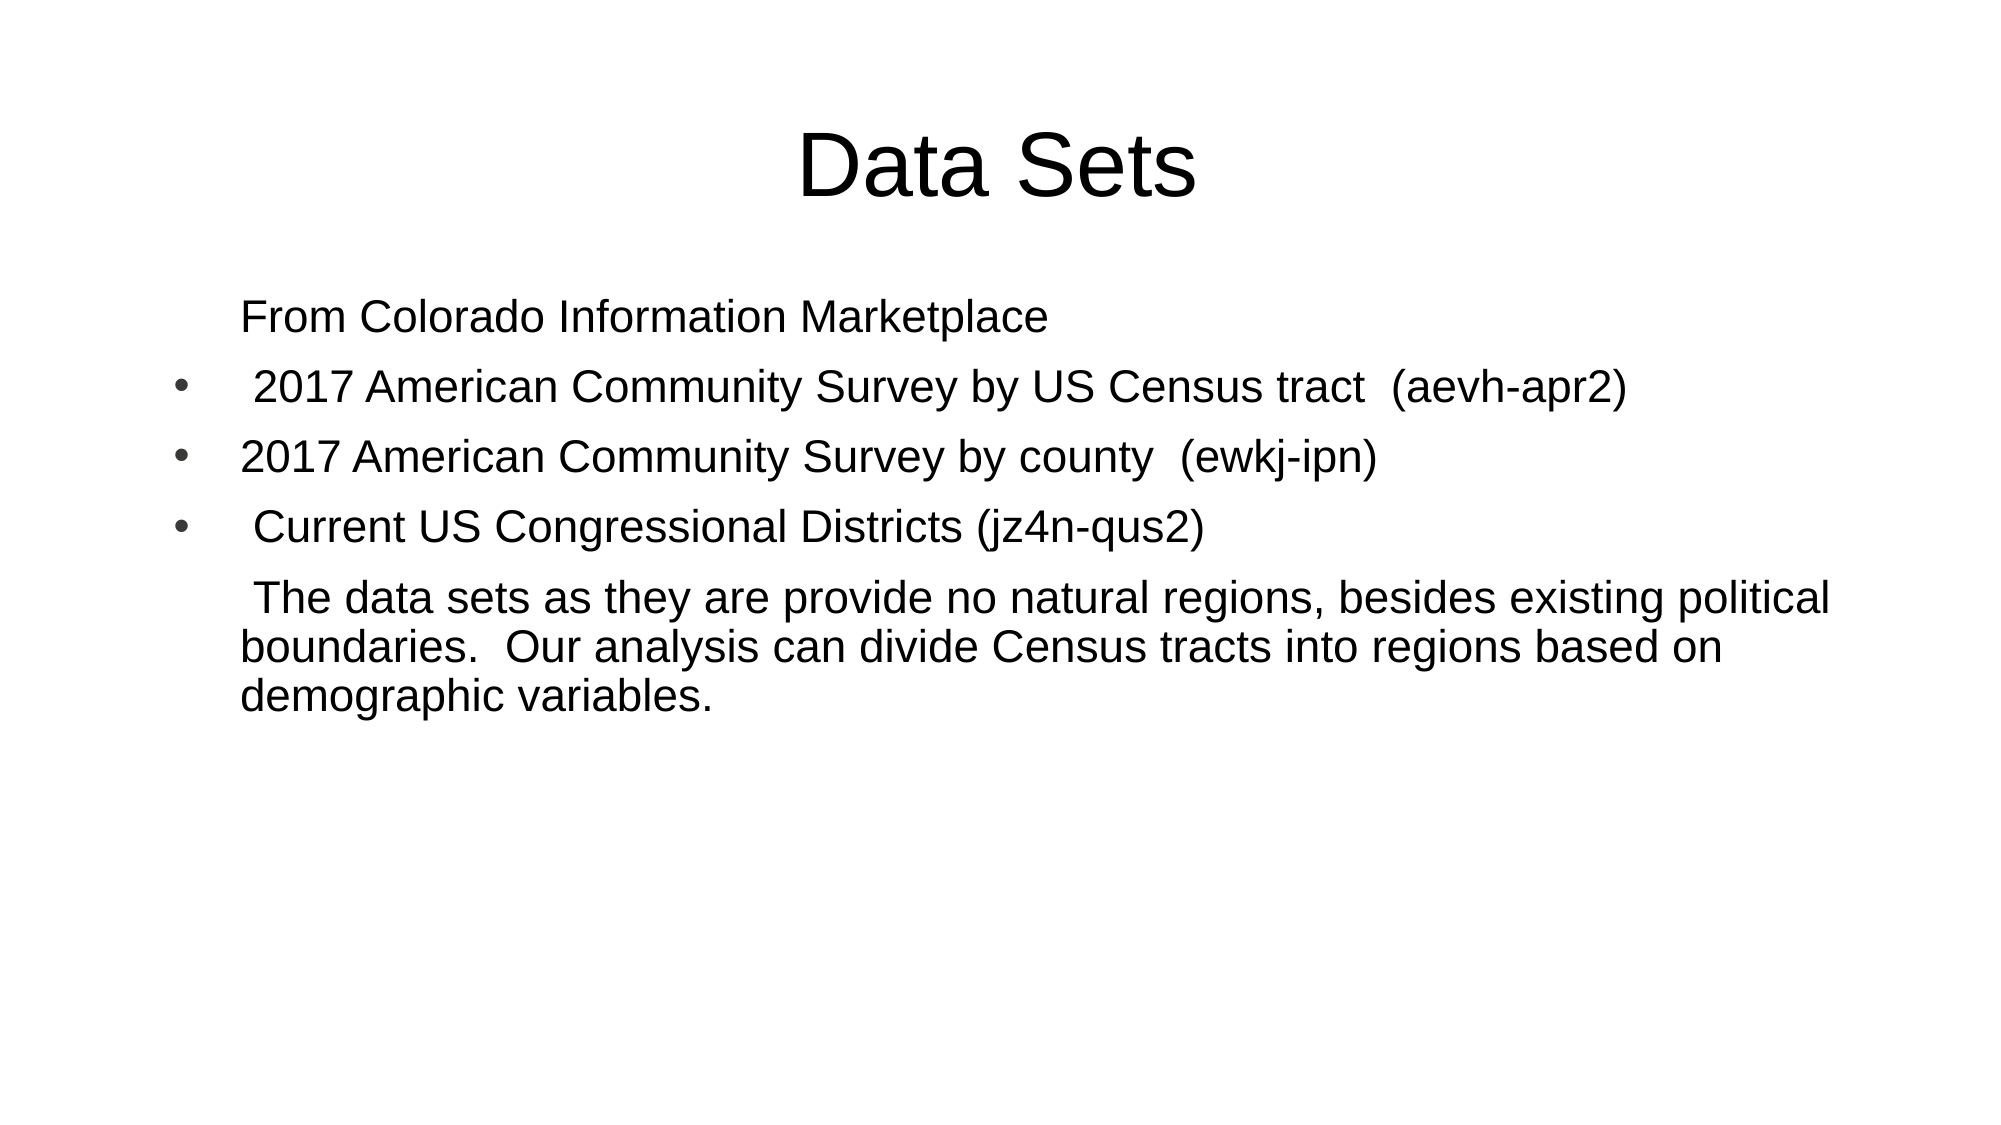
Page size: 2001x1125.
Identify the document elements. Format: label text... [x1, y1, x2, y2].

title Data Sets [135, 75, 1860, 245]
list From Colorado Information Marketplace 2017 American Community Survey by US Census tract (aevh-apr2) 2017 American Community Survey by county (ewkj-ipn) Current US Congressional Districts (jz4n-qus2) The data sets as they are provide no natural regions, besides existing political boundaries. Our analysis can divide Census tracts into regions based on demographic variables. [150, 285, 1876, 747]
